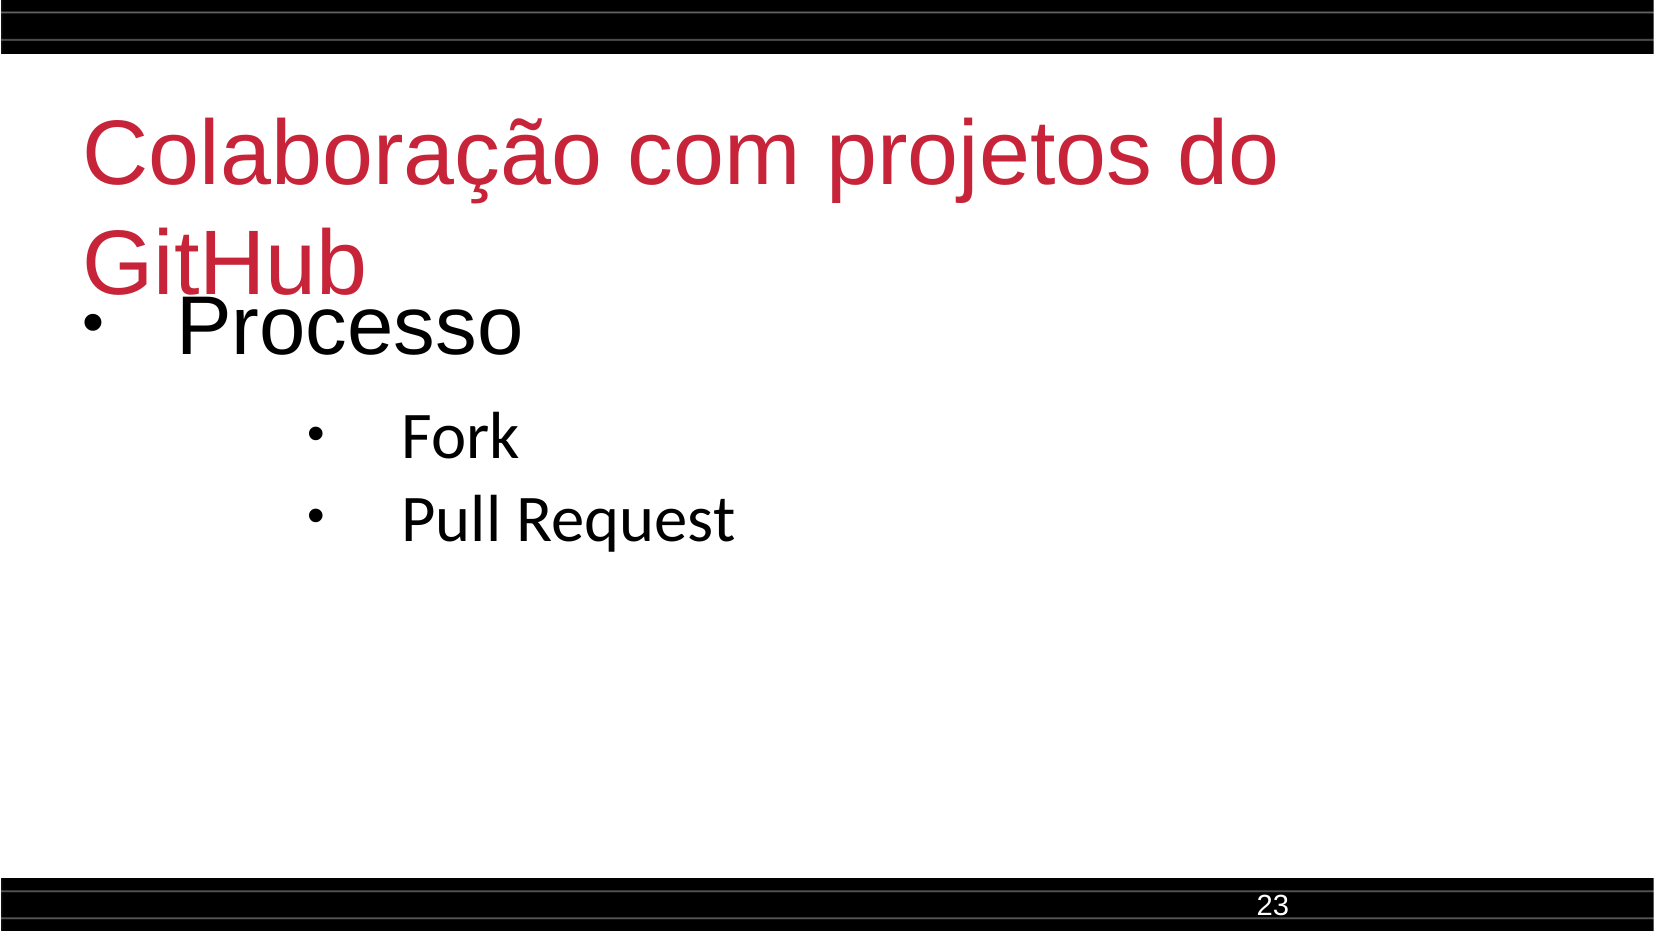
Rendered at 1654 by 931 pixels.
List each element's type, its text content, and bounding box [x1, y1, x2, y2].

title Colaboração com projetos do GitHub [82, 92, 1571, 249]
list Processo Fork Pull Request [82, 271, 1571, 758]
